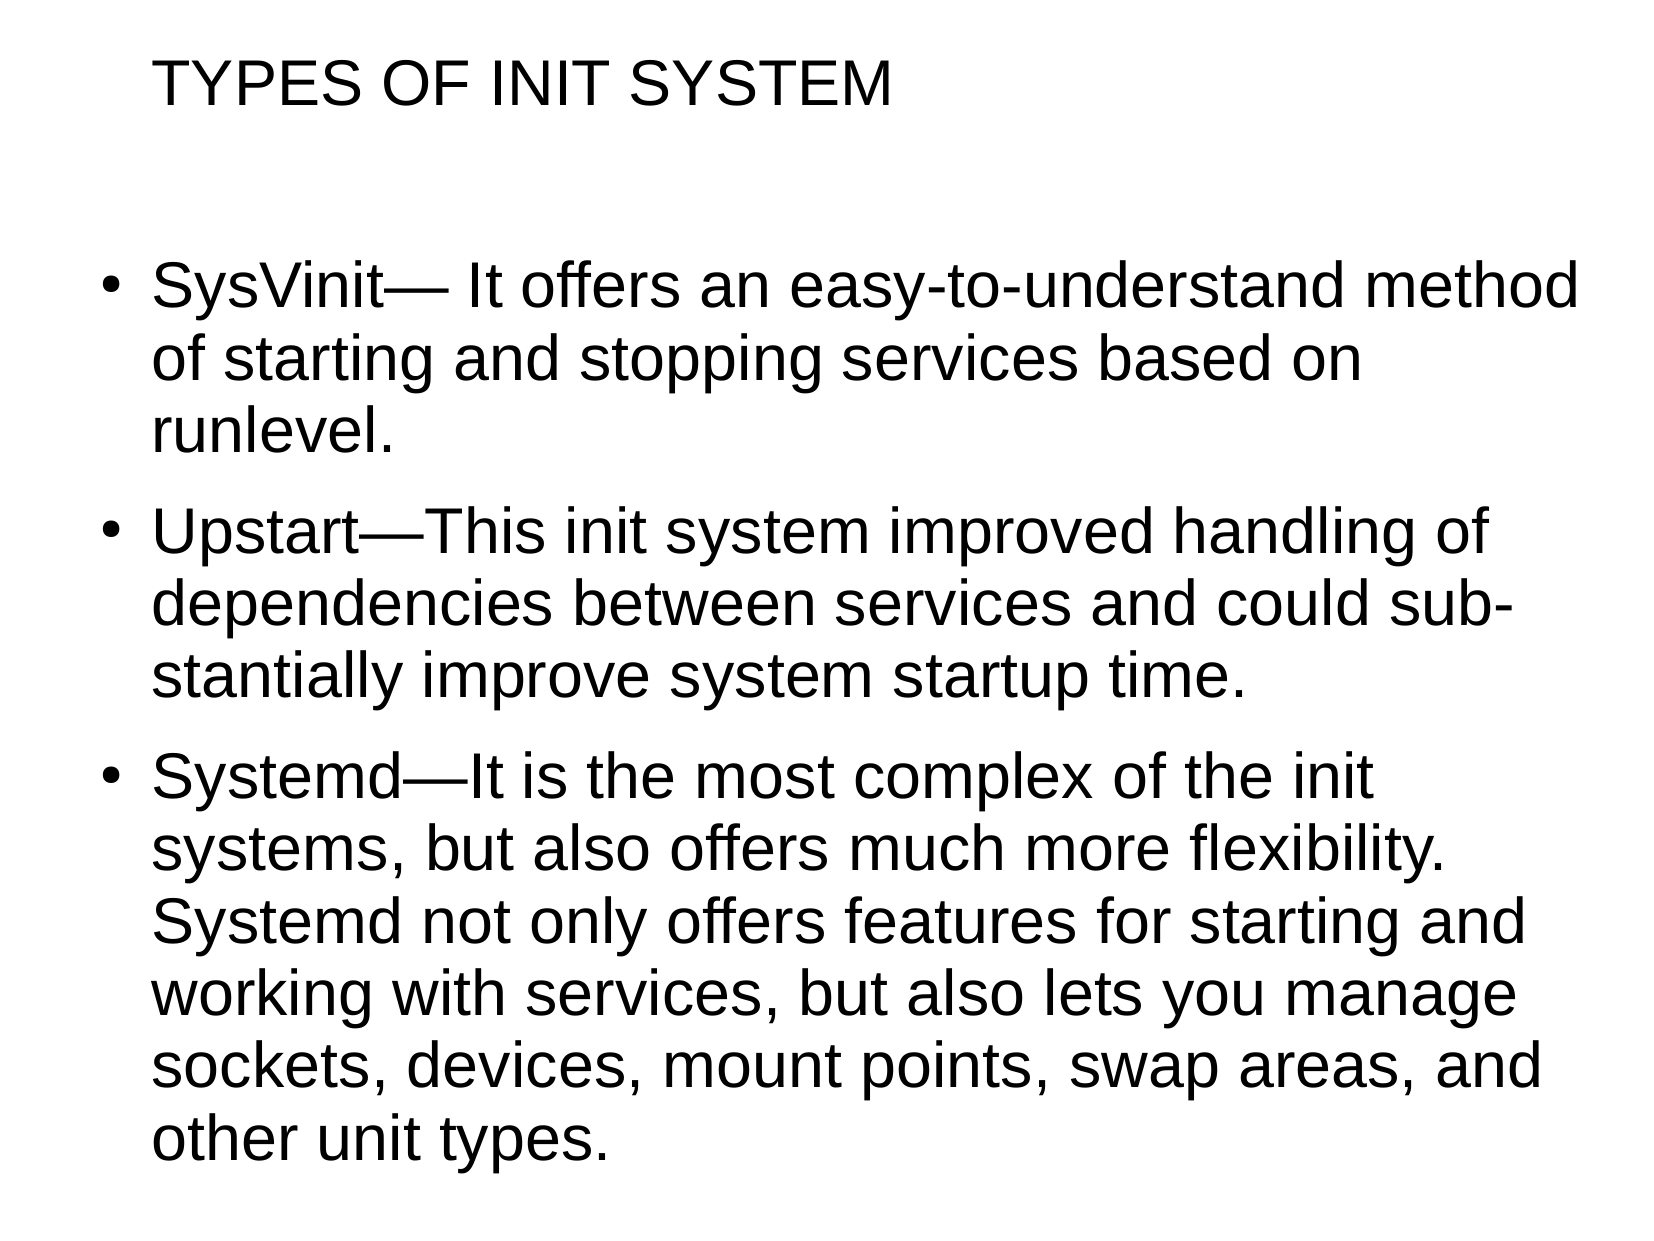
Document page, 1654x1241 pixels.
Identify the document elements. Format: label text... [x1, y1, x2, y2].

list TYPES OF INIT SYSTEM SysVinit— It offers an easy-to-understand method of starting and stopping services based on runlevel. Upstart—This init system improved handling of dependencies between services and could sub- stantially improve system startup time. Systemd—It is the most complex of the init systems, but also offers much more flexibility. Systemd not only offers features for starting and working with services, but also lets you manage sockets, devices, mount points, swap areas, and other unit types. [82, 47, 1607, 1182]
